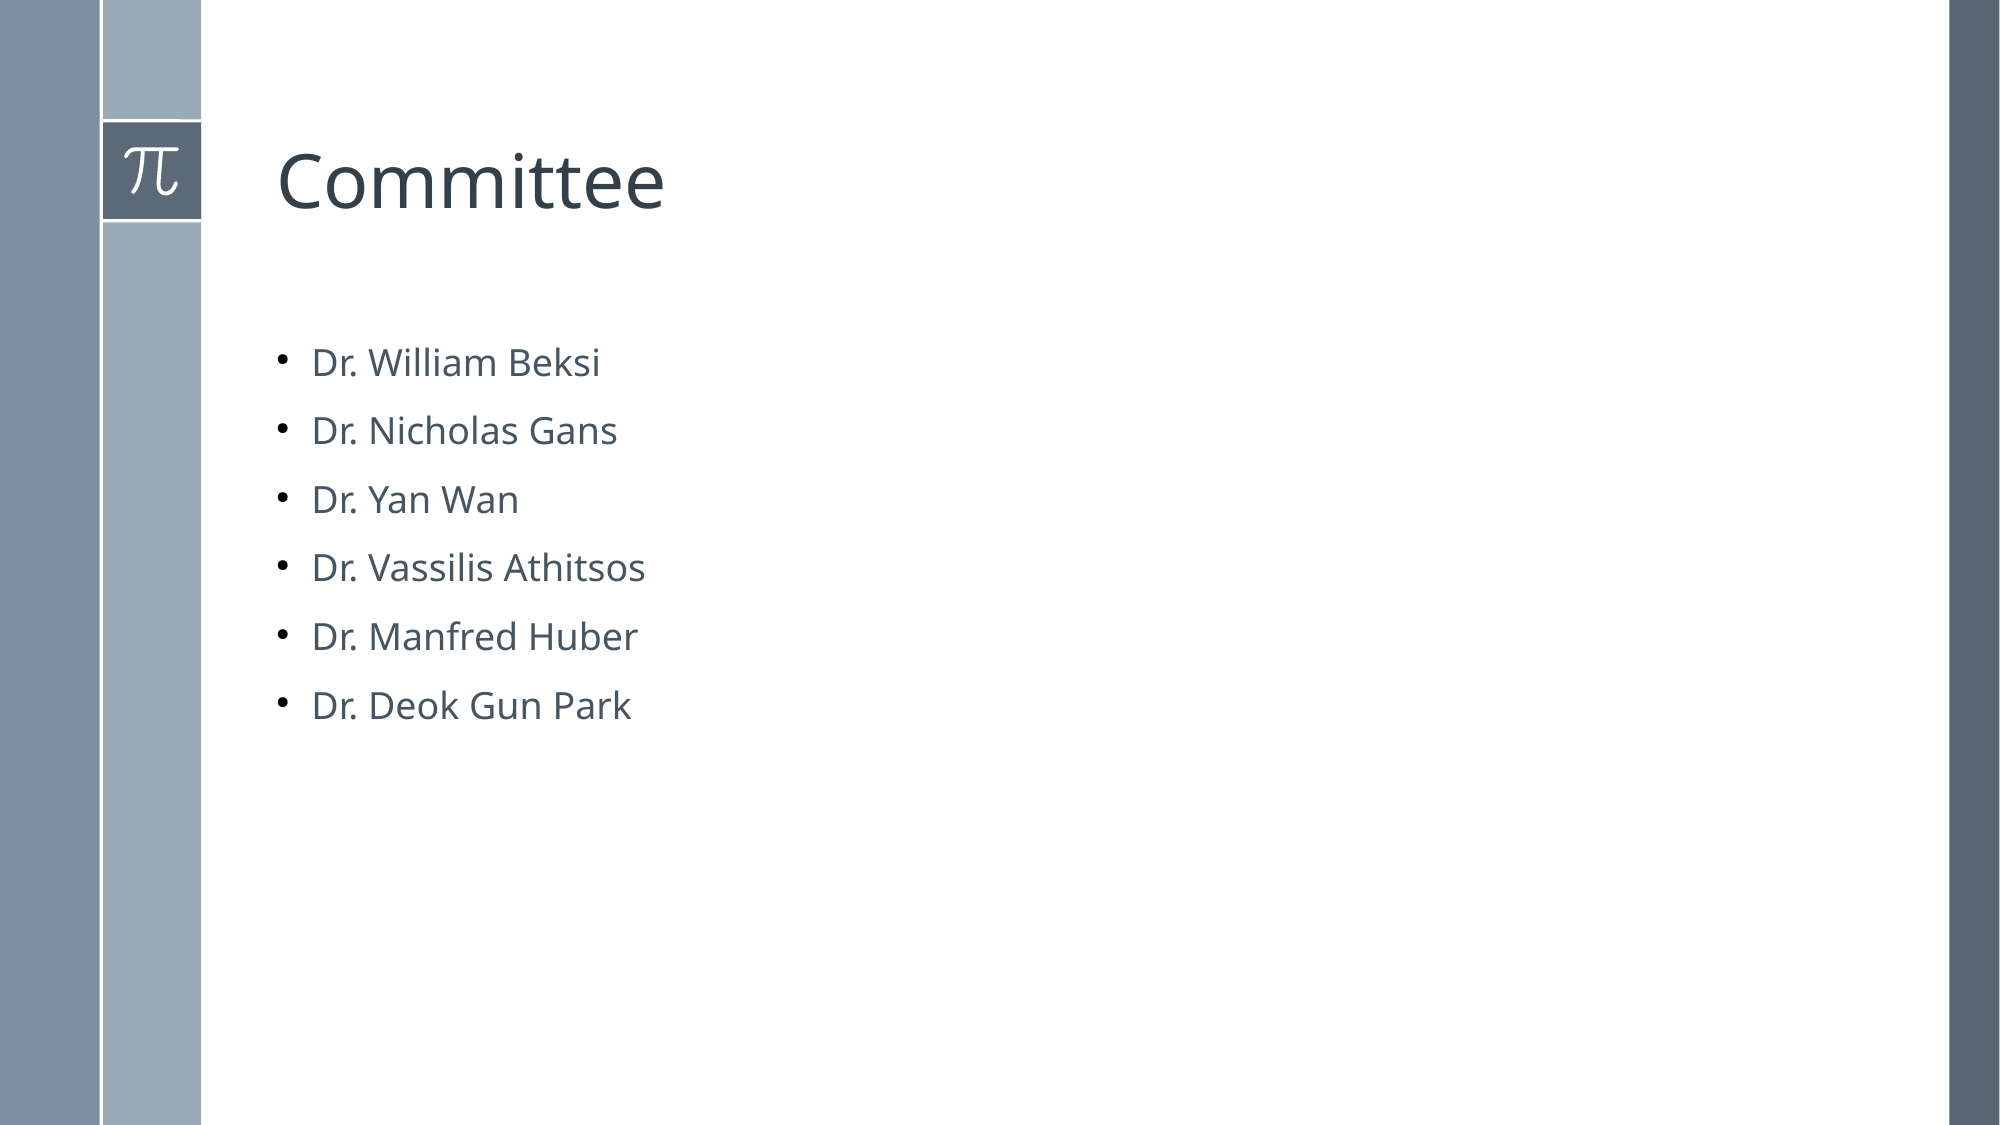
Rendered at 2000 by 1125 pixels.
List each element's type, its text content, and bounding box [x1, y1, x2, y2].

text_box Dr. William Beksi Dr. Nicholas Gans Dr. Yan Wan Dr. Vassilis Athitsos Dr. Manfred Huber Dr. Deok Gun Park [261, 262, 1845, 1013]
text_box Committee [261, 29, 1867, 233]
